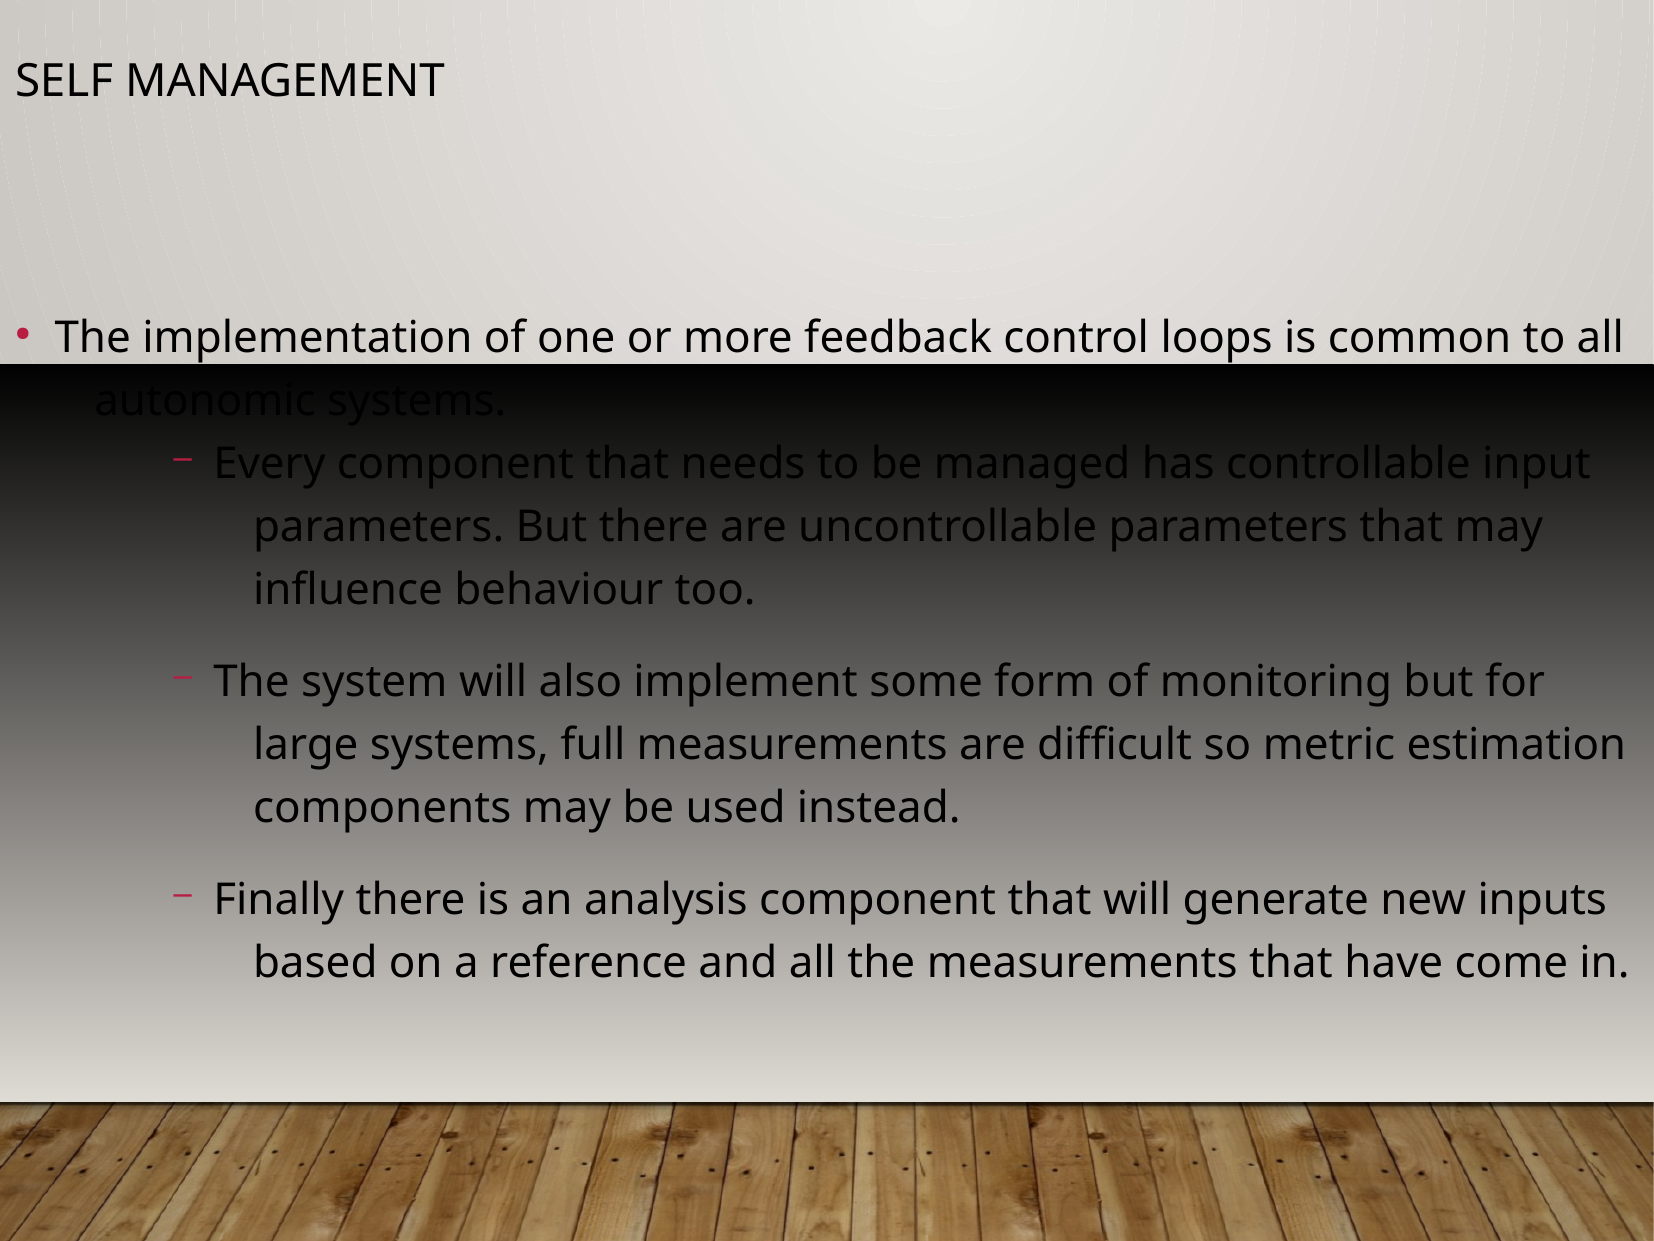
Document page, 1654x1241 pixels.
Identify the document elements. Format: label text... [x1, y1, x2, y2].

list The implementation of one or more feedback control loops is common to all autonomic systems. Every component that needs to be managed has controllable input parameters. But there are uncontrollable parameters that may influence behaviour too. The system will also implement some form of monitoring but for large systems, full measurements are difficult so metric estimation components may be used instead. Finally there is an analysis component that will generate new inputs based on a reference and all the measurements that have come in. [0, 290, 1654, 1010]
title Self Management [0, 49, 1654, 257]
